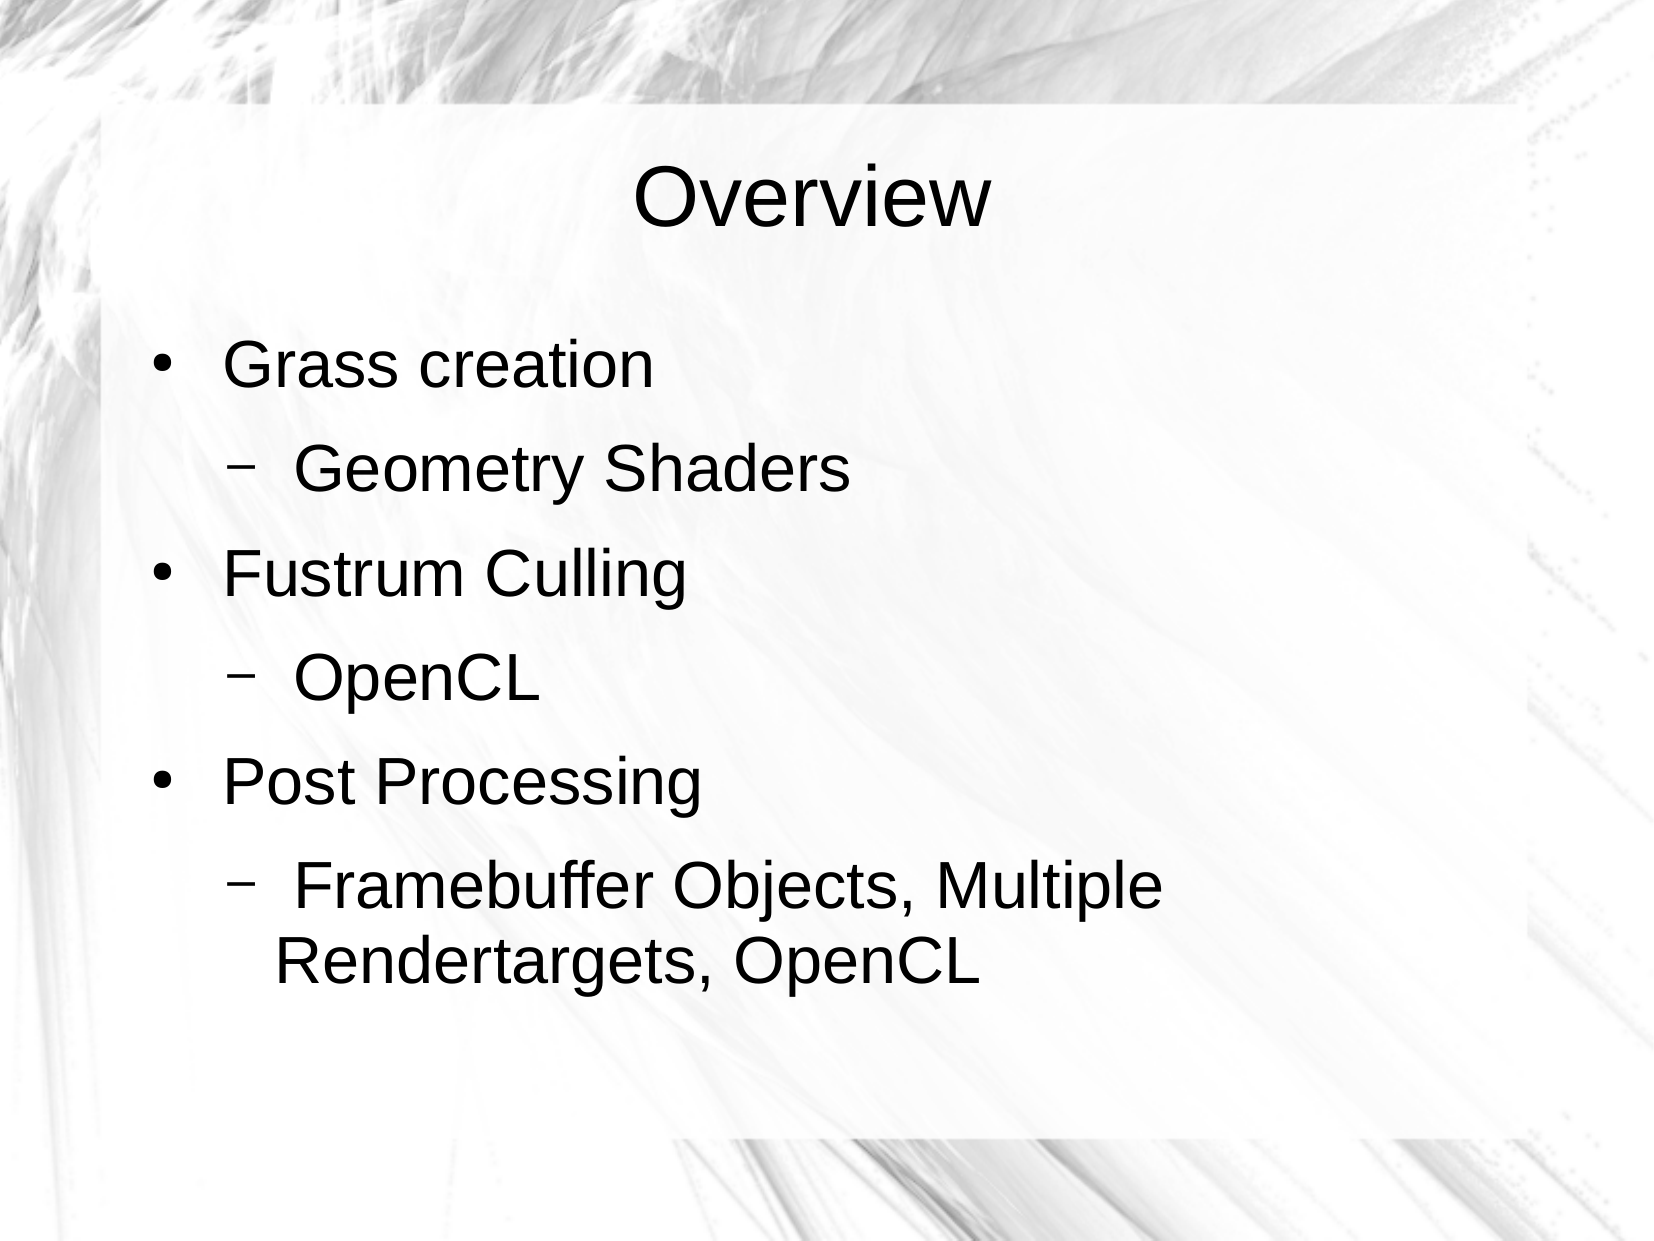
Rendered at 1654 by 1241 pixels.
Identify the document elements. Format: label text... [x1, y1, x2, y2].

picture [0, 0, 1654, 1241]
title Overview [118, 112, 1506, 281]
list Grass creation Geometry Shaders Fustrum Culling OpenCL Post Processing Framebuffer Objects, Multiple Rendertargets, OpenCL [118, 319, 1571, 1241]
